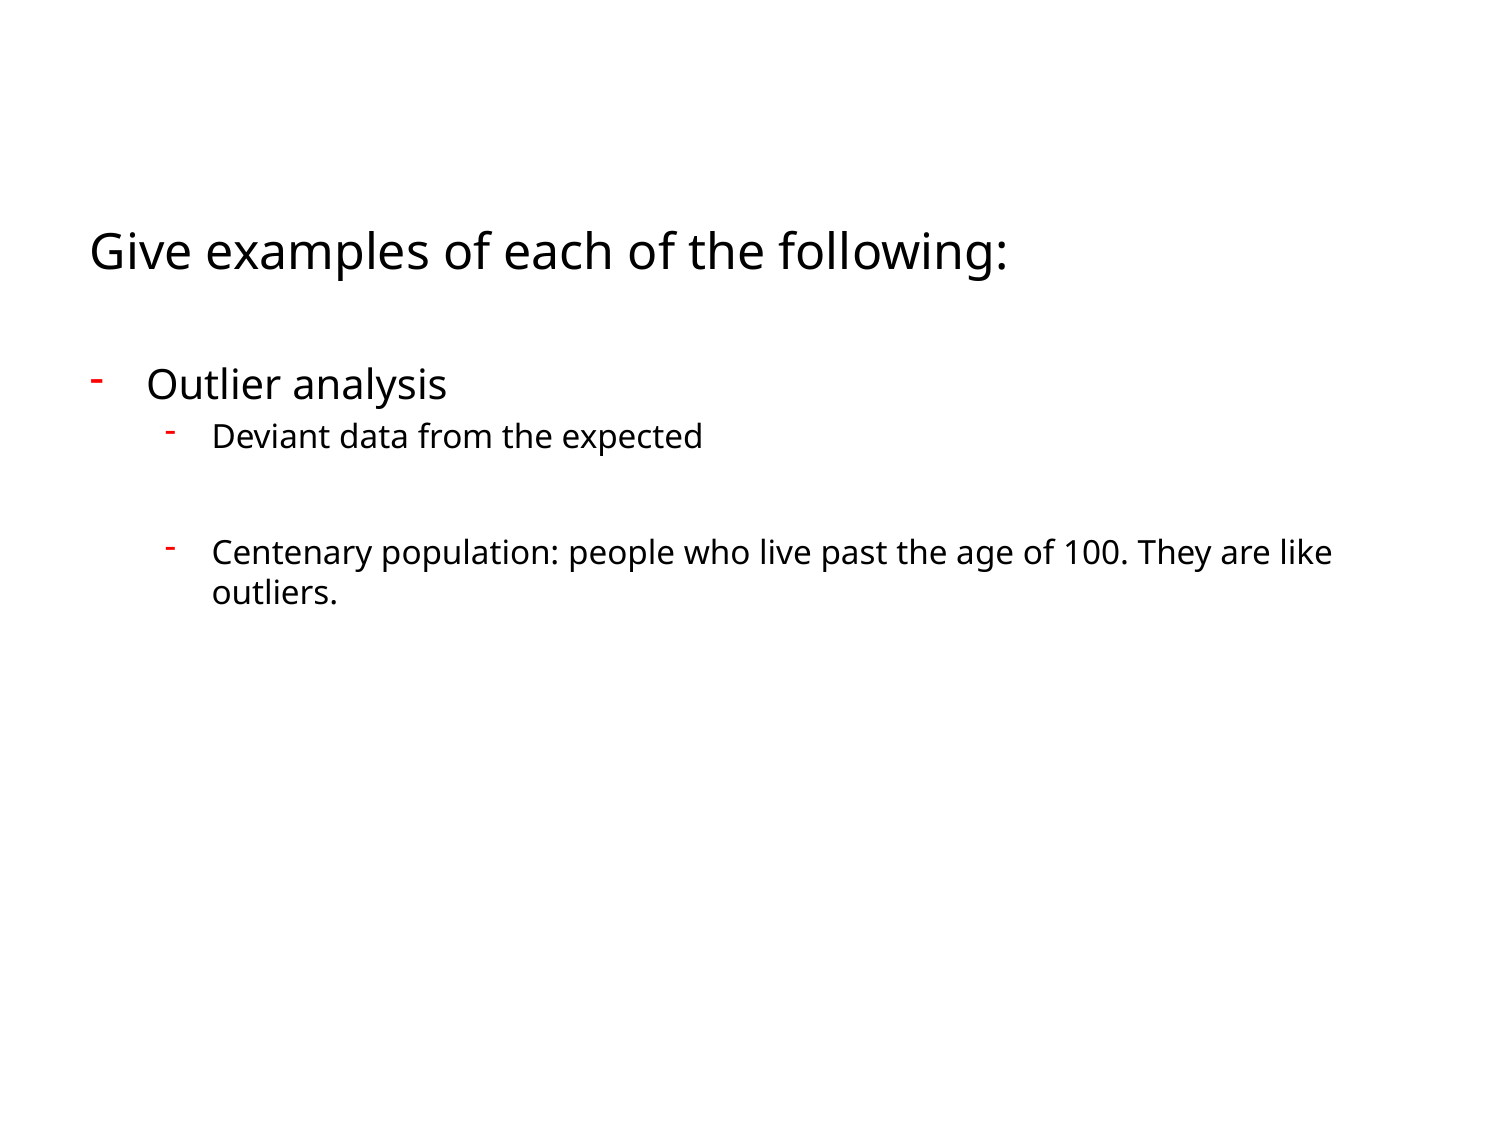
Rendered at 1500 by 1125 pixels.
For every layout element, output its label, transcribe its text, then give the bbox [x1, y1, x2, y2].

list Give examples of each of the following: Outlier analysis Deviant data from the expected Centenary population: people who live past the age of 100. They are like outliers. [75, 212, 1462, 987]
